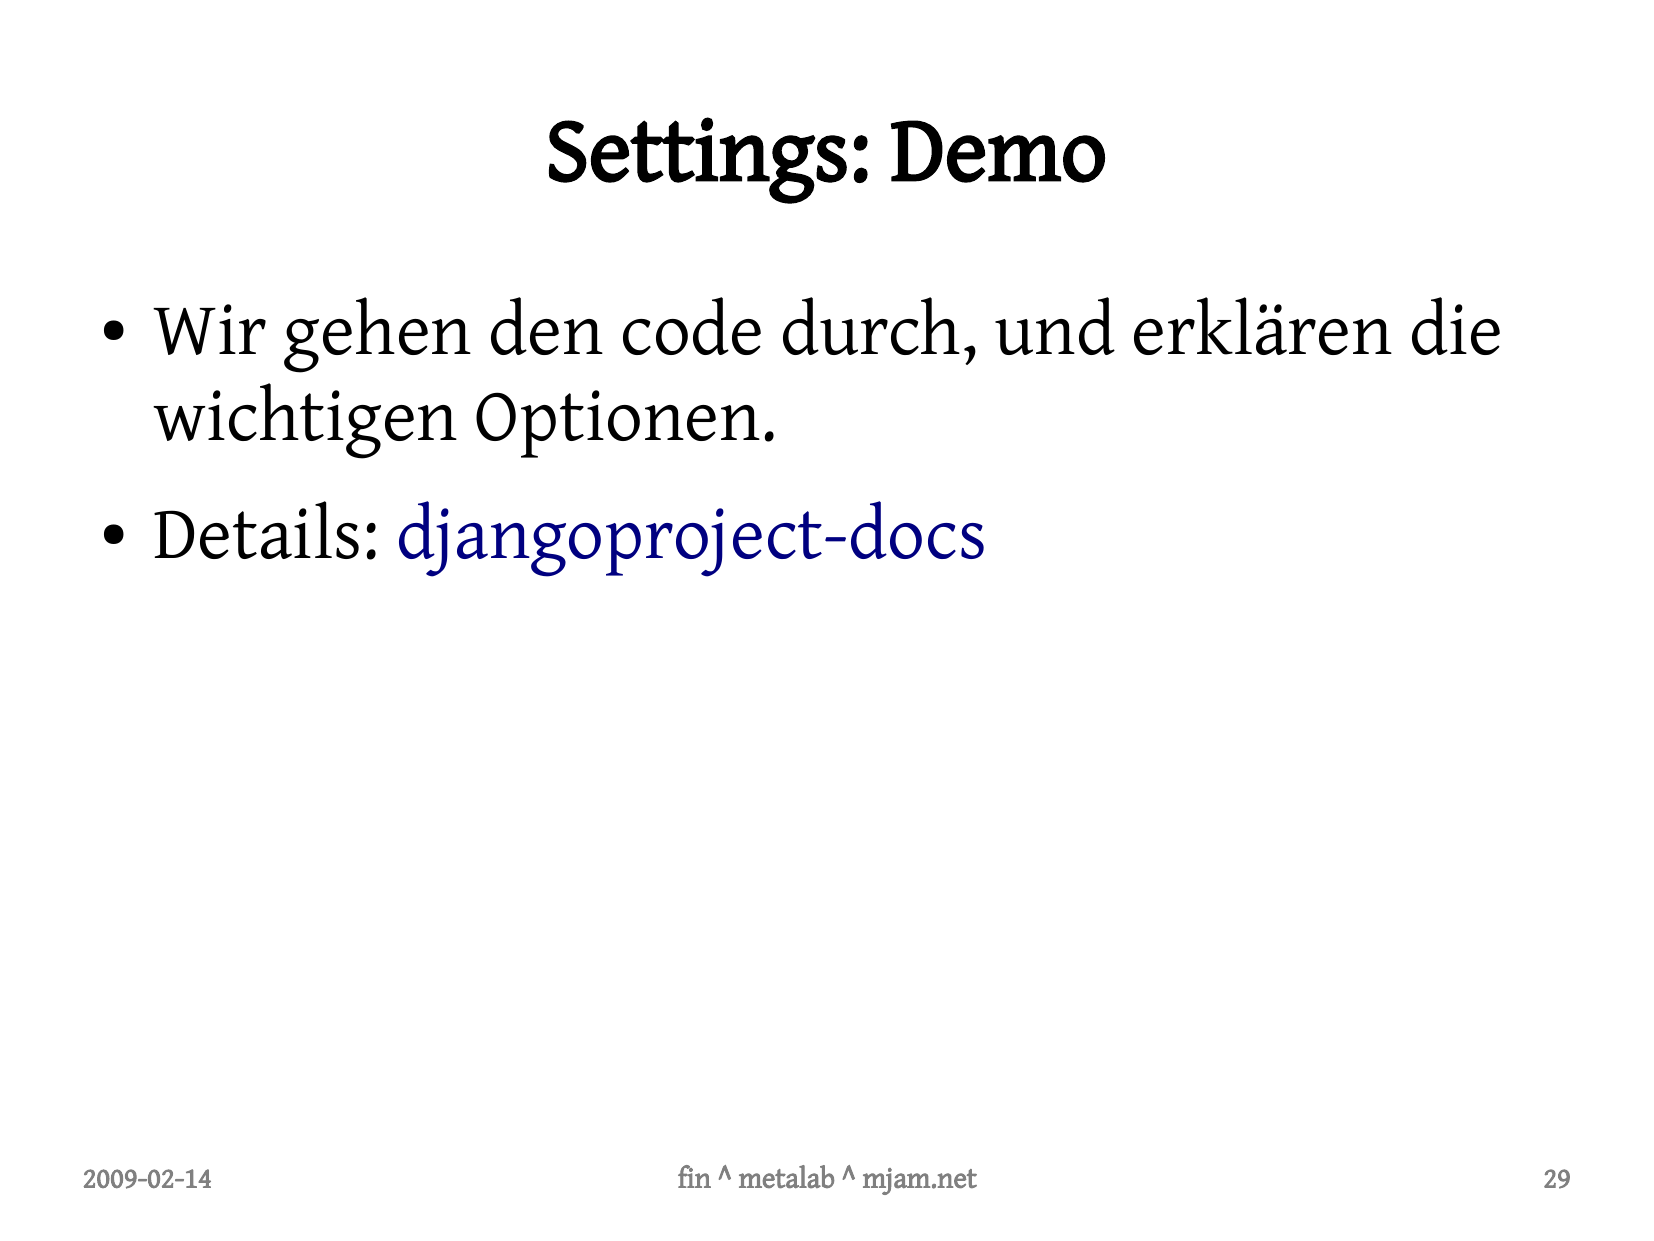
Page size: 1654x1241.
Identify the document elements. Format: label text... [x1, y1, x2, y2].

list Wir gehen den code durch, und erklären die wichtigen Optionen. Details: djangoproject-docs [82, 290, 1571, 1094]
title Settings: Demo [82, 56, 1571, 250]
